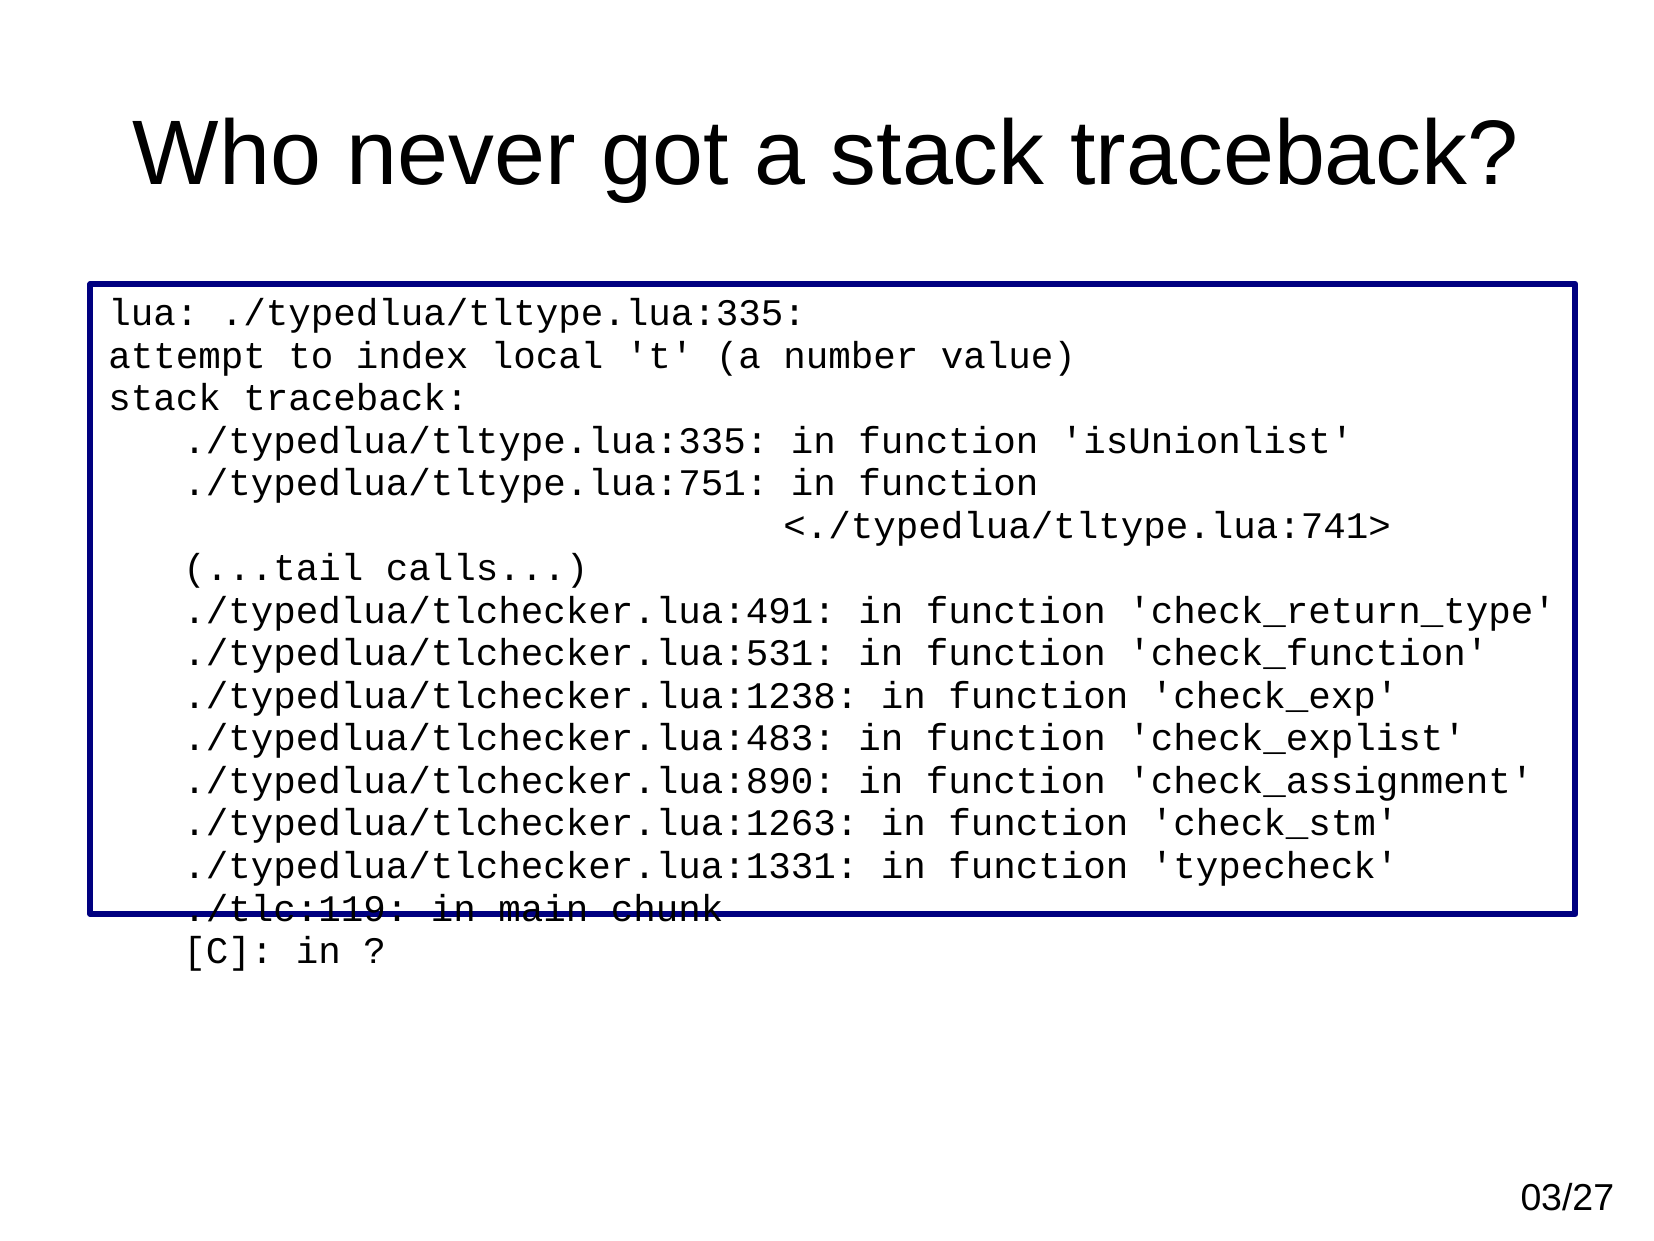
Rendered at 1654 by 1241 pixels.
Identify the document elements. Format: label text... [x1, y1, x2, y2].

text_box 03/27 [1495, 1168, 1630, 1239]
text_box lua: ./typedlua/tltype.lua:335: attempt to index local 't' (a number value) stack traceback: ./typedlua/tltype.lua:335: in function 'isUnionlist' ./typedlua/tltype.lua:751: in function <./typedlua/tltype.lua:741> (...tail calls...) ./typedlua/tlchecker.lua:491: in function 'check_return_type' ./typedlua/tlchecker.lua:531: in function 'check_function' ./typedlua/tlchecker.lua:1238: in function 'check_exp' ./typedlua/tlchecker.lua:483: in function 'check_explist' ./typedlua/tlchecker.lua:890: in function 'check_assignment' ./typedlua/tlchecker.lua:1263: in function 'check_stm' ./typedlua/tlchecker.lua:1331: in function 'typecheck' ./tlc:119: in main chunk [C]: in ? [90, 284, 1576, 915]
title Who never got a stack traceback? [82, 49, 1571, 257]
